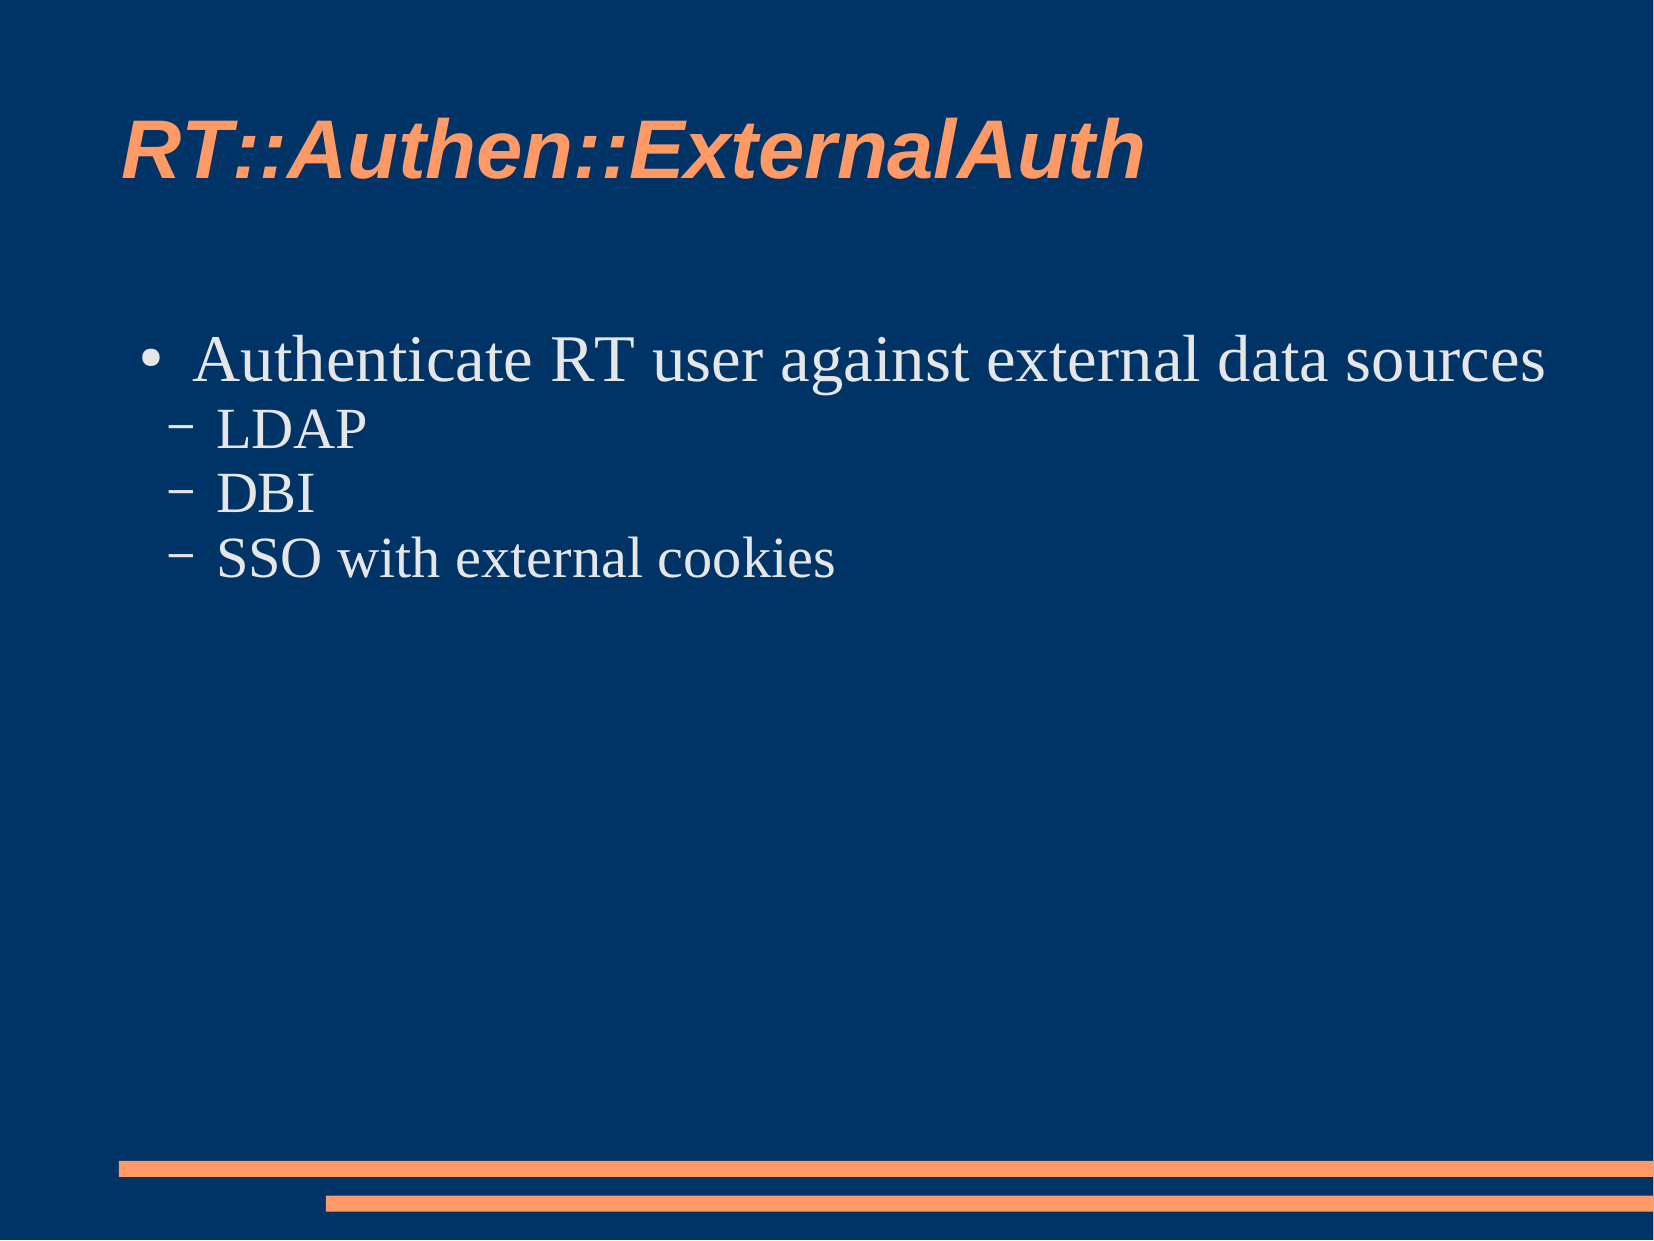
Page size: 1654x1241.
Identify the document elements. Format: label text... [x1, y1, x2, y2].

title RT::Authen::ExternalAuth [121, 46, 1534, 254]
list Authenticate RT user against external data sources LDAP DBI SSO with external cookies [121, 322, 1561, 1126]
